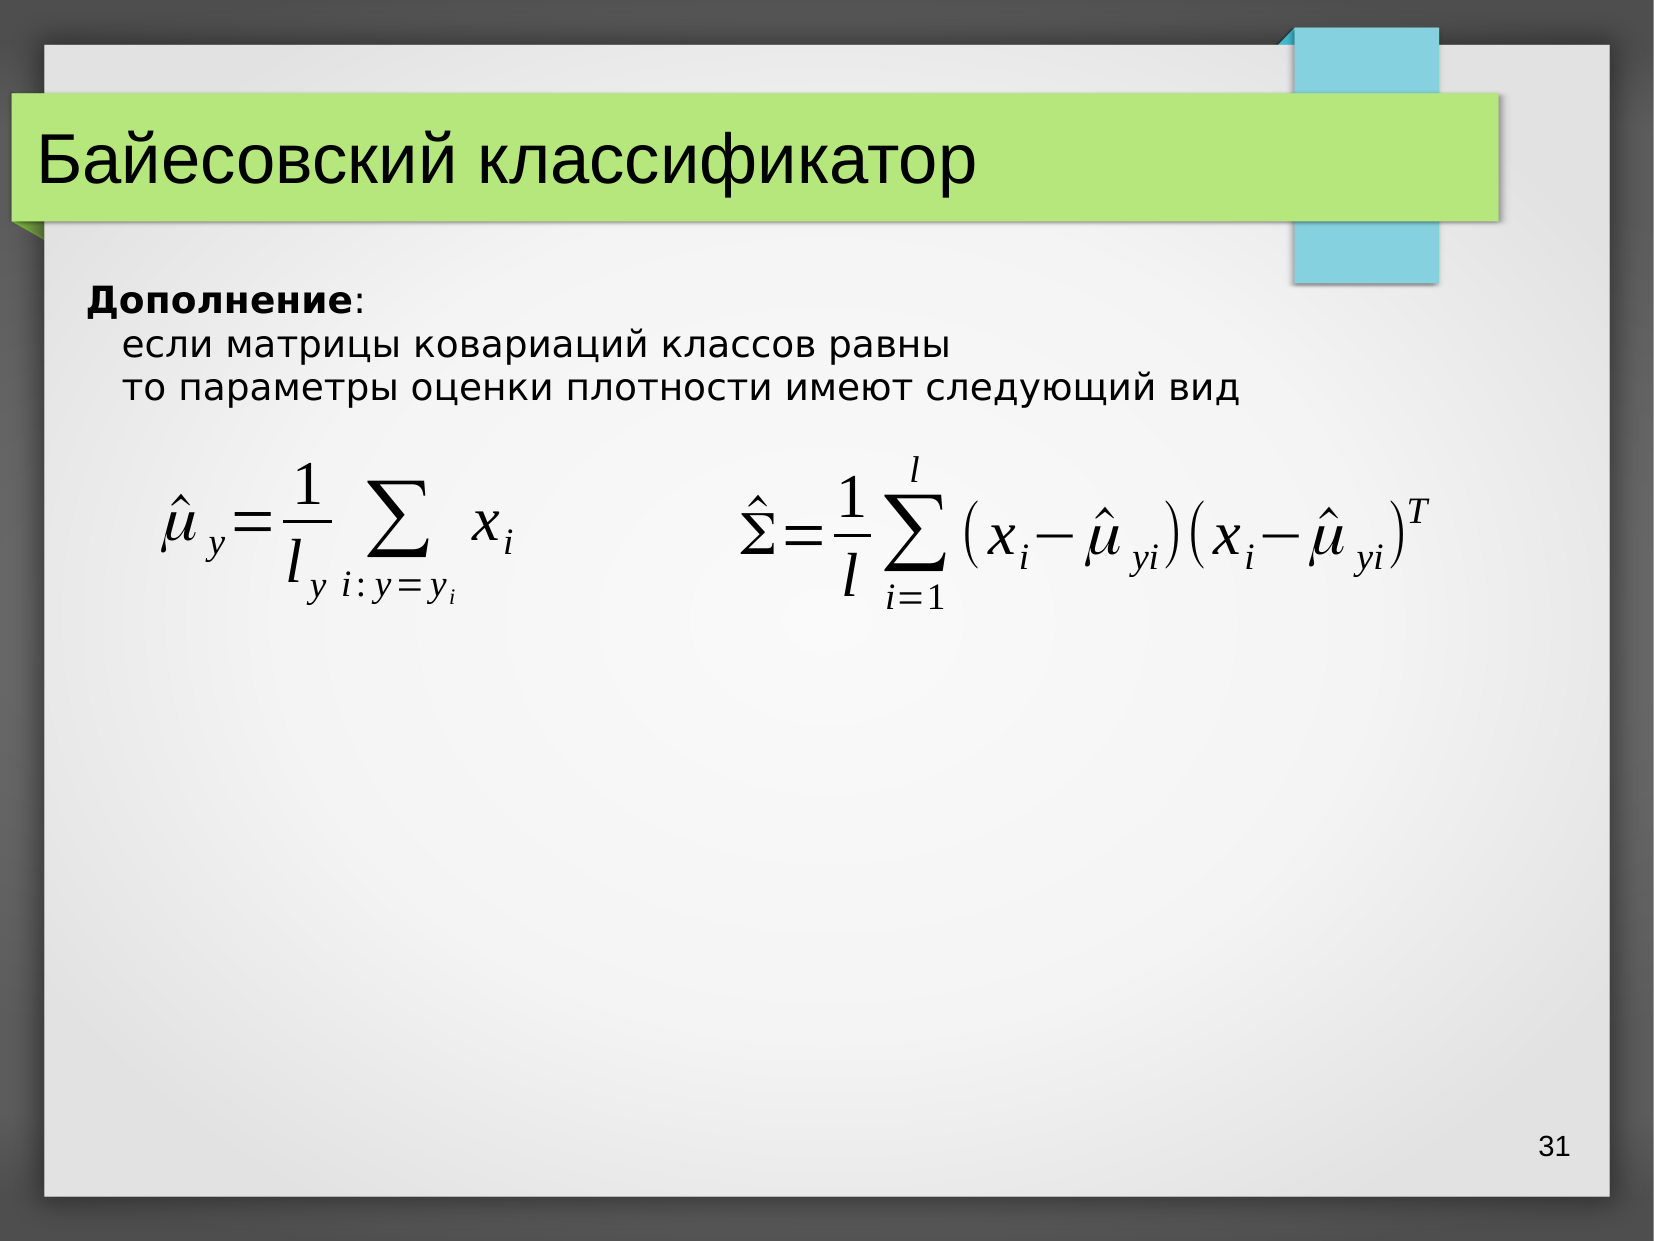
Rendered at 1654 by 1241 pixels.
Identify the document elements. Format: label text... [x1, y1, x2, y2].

chart [732, 448, 1438, 618]
chart [153, 448, 520, 609]
title Байесовский классификатор [35, 118, 1489, 200]
text_box Дополнение: если матрицы ковариаций классов равны то параметры оценки плотности имеют следующий вид [70, 271, 1548, 418]
picture [0, 0, 1654, 1241]
